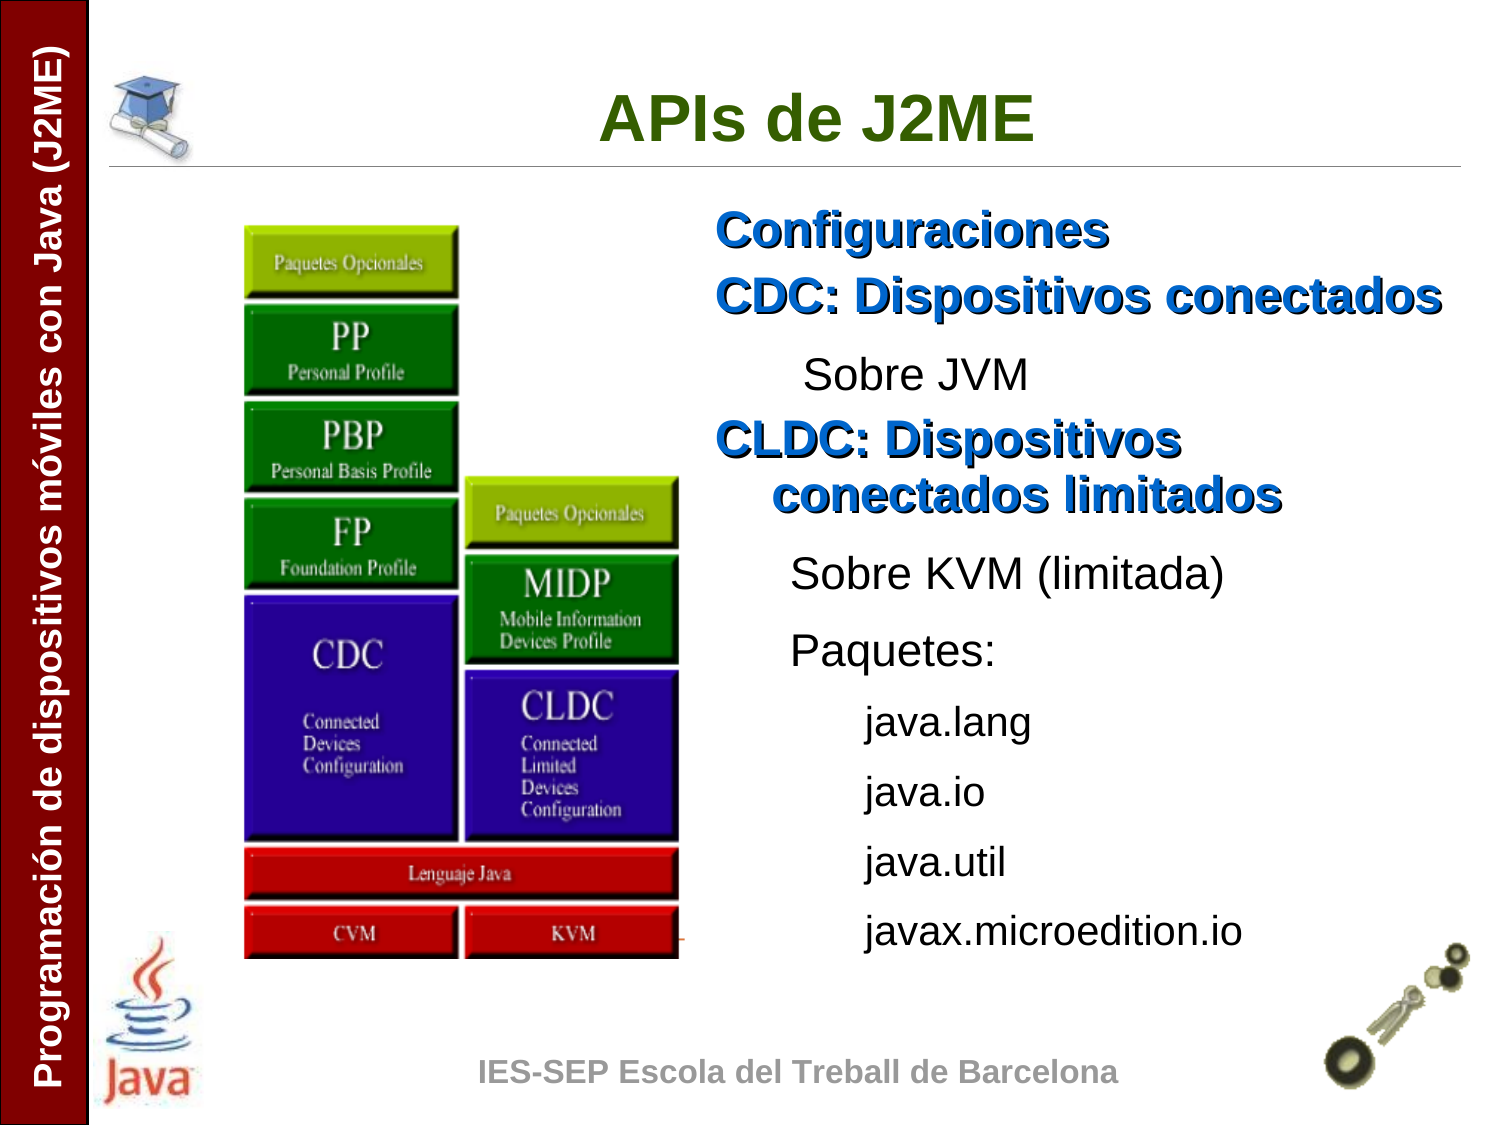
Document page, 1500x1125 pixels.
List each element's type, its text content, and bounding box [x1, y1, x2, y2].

picture [1322, 939, 1471, 1094]
picture [237, 215, 685, 959]
picture [93, 931, 204, 1109]
title APIs de J2ME [211, 75, 1424, 163]
picture [93, 61, 206, 174]
list Configuraciones CDC: Dispositivos conectados Sobre JVM CLDC: Dispositivos conectados limitados Sobre KVM (limitada) Paquetes: java.lang java.io java.util javax.microedition.io [714, 201, 1451, 1011]
